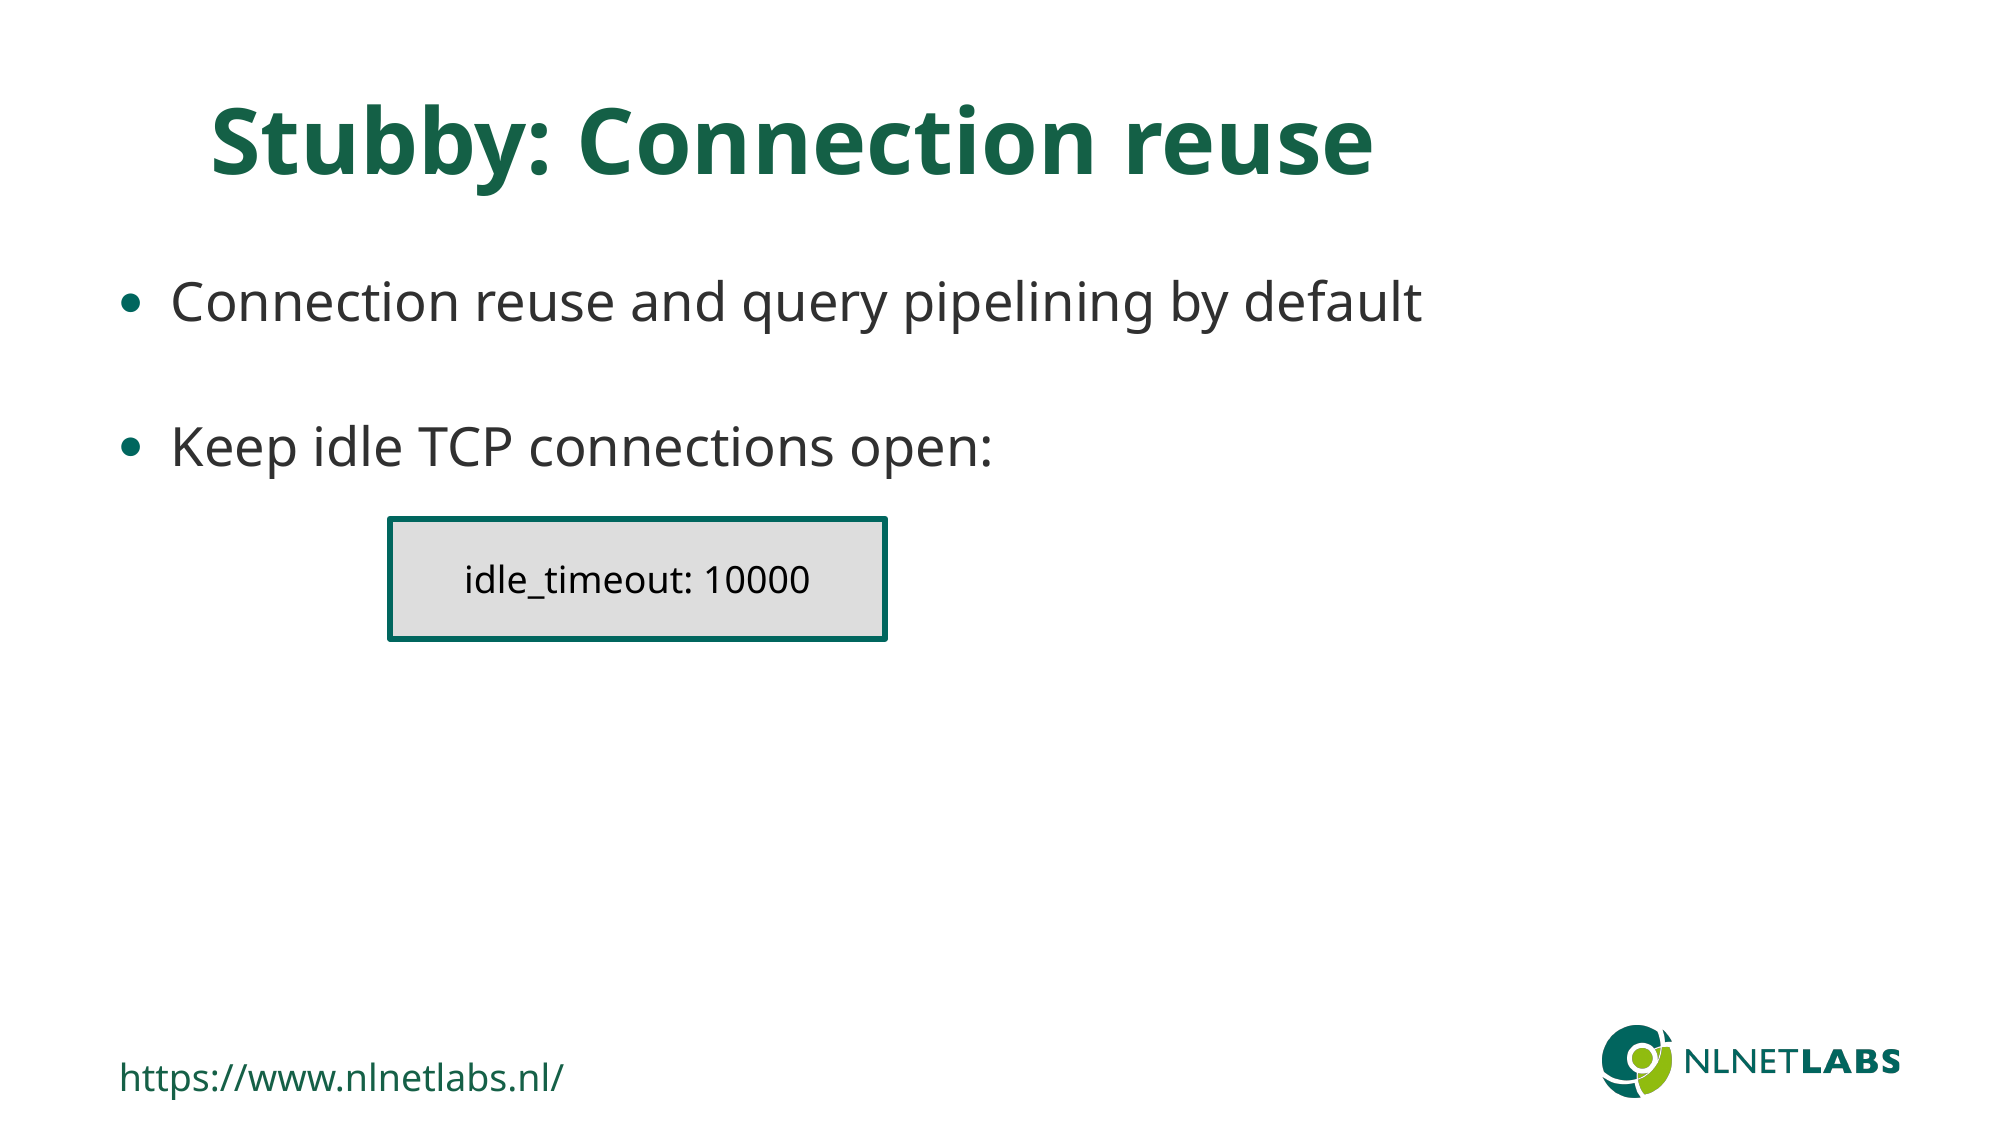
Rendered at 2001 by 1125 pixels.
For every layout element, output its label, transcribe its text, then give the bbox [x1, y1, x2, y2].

text_box idle_timeout: 10000 [390, 518, 886, 639]
title Stubby: Connection reuse [210, 44, 1900, 233]
picture [1602, 1025, 1900, 1098]
list Connection reuse and query pipelining by default Keep idle TCP connections open: [99, 263, 1900, 916]
